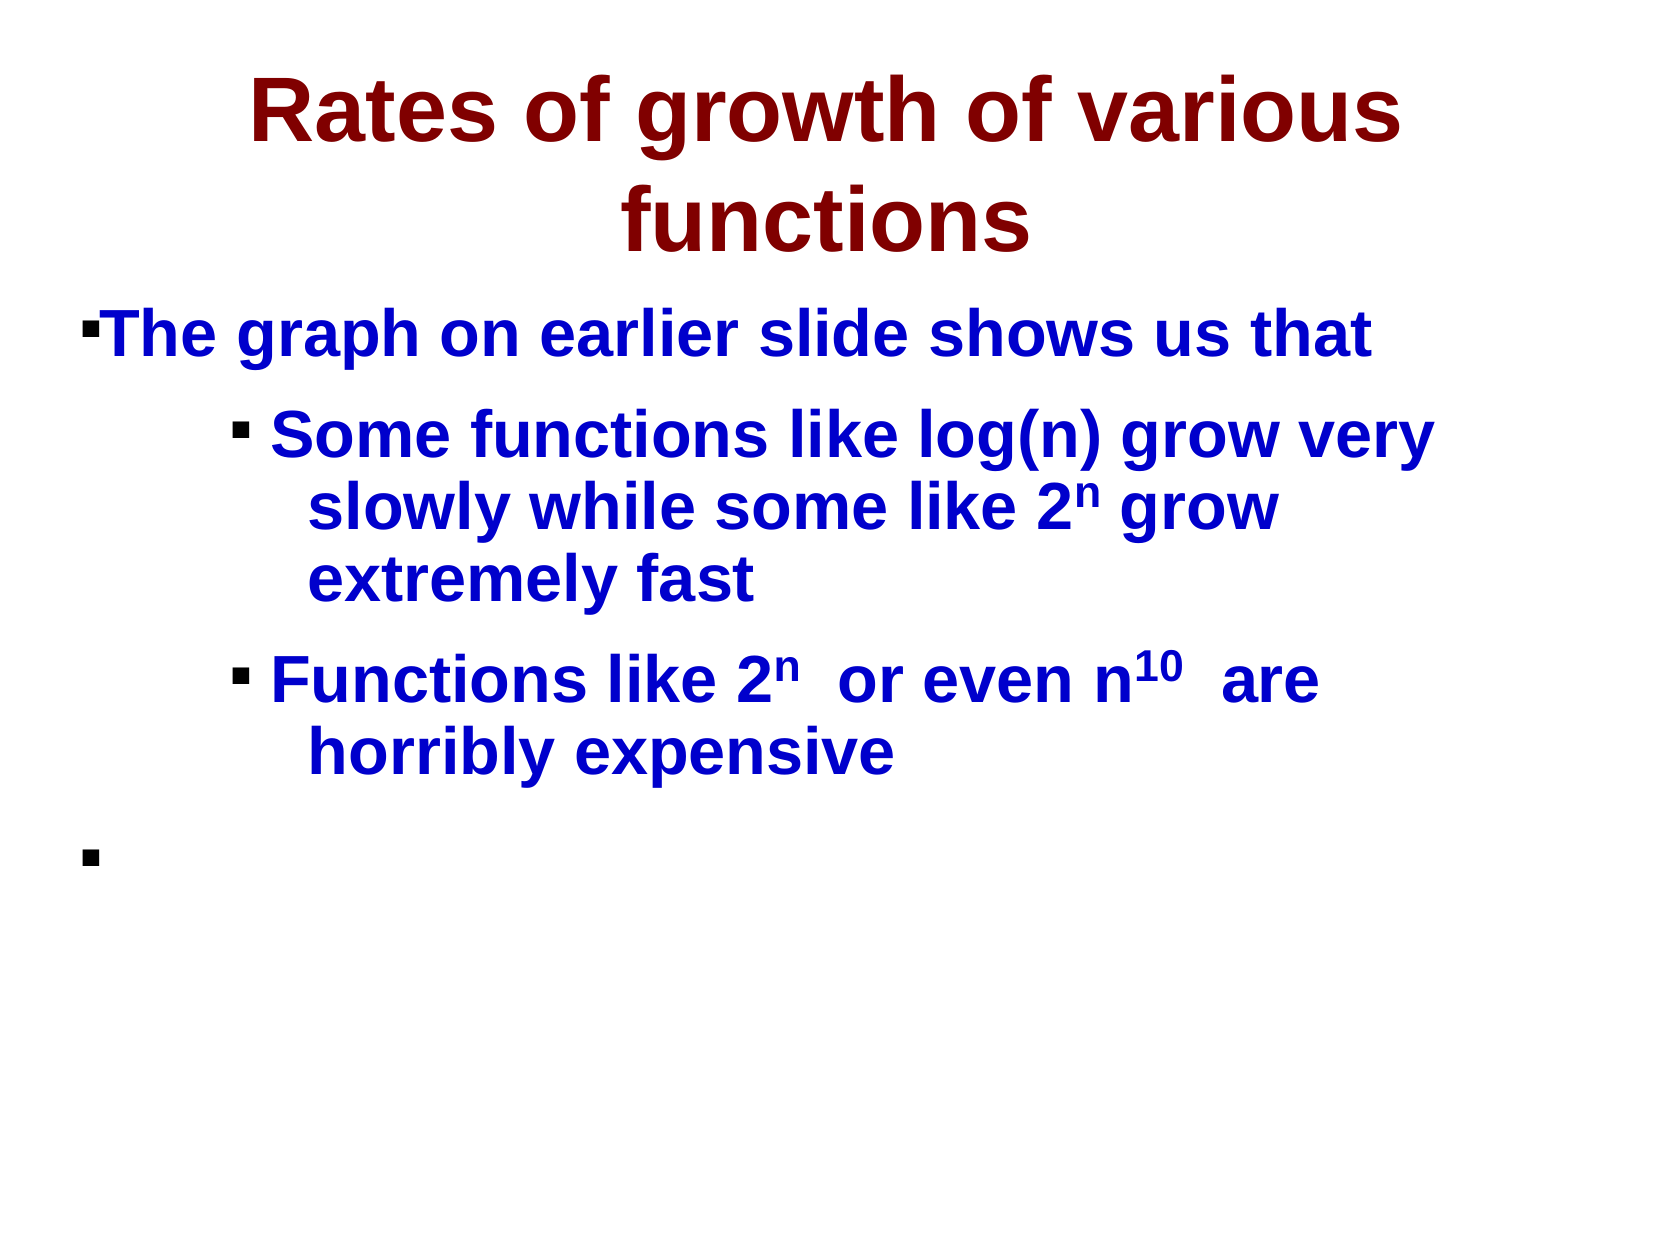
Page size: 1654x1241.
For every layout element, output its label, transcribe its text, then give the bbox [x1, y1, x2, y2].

list The graph on earlier slide shows us that Some functions like log(n) grow very slowly while some like 2n grow extremely fast Functions like 2n or even n10 are horribly expensive [82, 290, 1571, 1010]
title Rates of growth of various functions [82, 49, 1571, 257]
